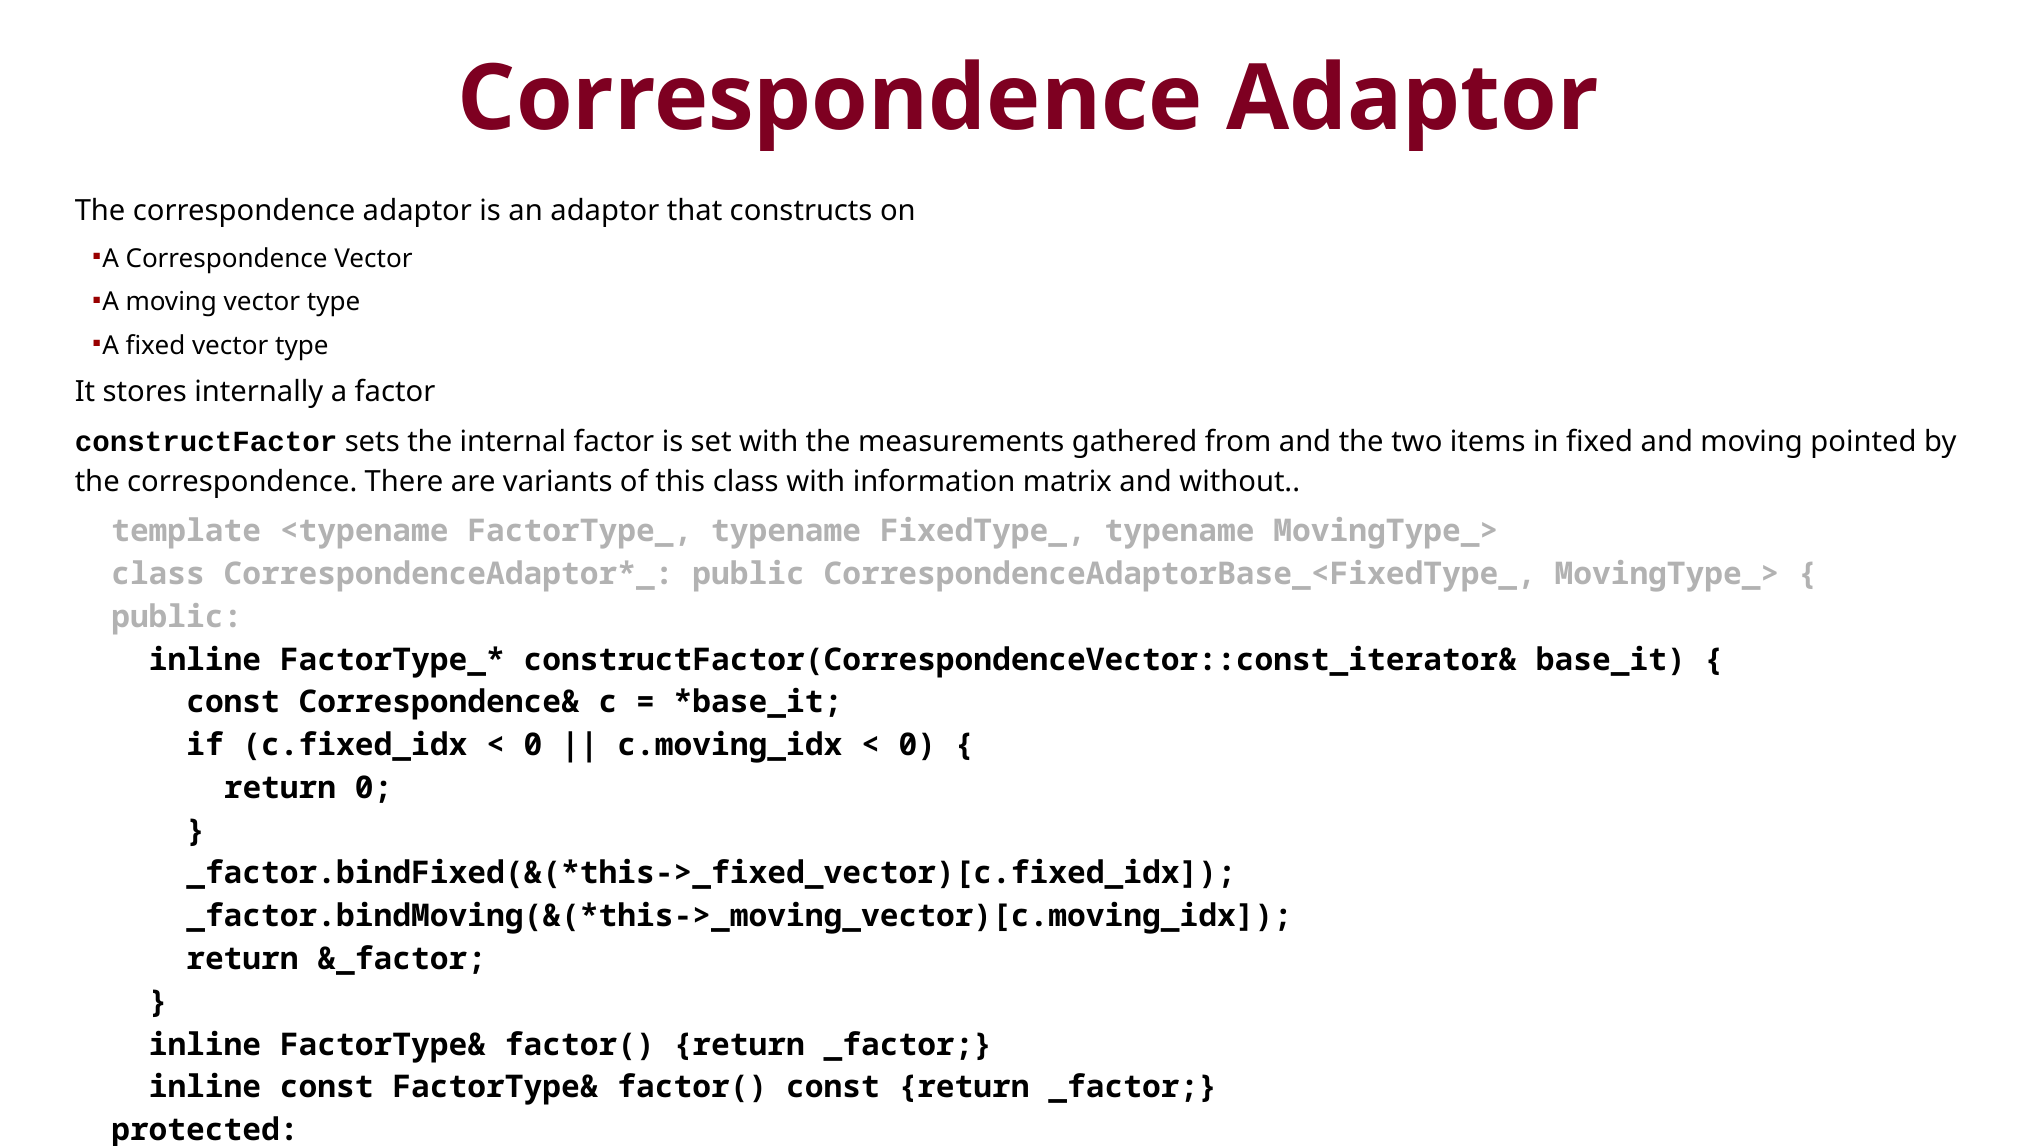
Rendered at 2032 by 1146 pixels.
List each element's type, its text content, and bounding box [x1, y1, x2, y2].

list The correspondence adaptor is an adaptor that constructs on A Correspondence Vector A moving vector type A fixed vector type It stores internally a factor constructFactor sets the internal factor is set with the measurements gathered from and the two items in fixed and moving pointed by the correspondence. There are variants of this class with information matrix and without.. [59, 188, 1985, 501]
text_box template <typename FactorType_, typename FixedType_, typename MovingType_> class CorrespondenceAdaptor*_: public CorrespondenceAdaptorBase_<FixedType_, MovingType_> { public: inline FactorType_* constructFactor(CorrespondenceVector::const_iterator& base_it) { const Correspondence& c = *base_it; if (c.fixed_idx < 0 || c.moving_idx < 0) { return 0; } _factor.bindFixed(&(*this->_fixed_vector)[c.fixed_idx]); _factor.bindMoving(&(*this->_moving_vector)[c.moving_idx]); return &_factor; } inline FactorType& factor() {return _factor;} inline const FactorType& factor() const {return _factor;} protected: FactorType_ _factor; }; [59, 501, 2020, 1146]
title Correspondence Adaptor [37, 10, 2020, 178]
